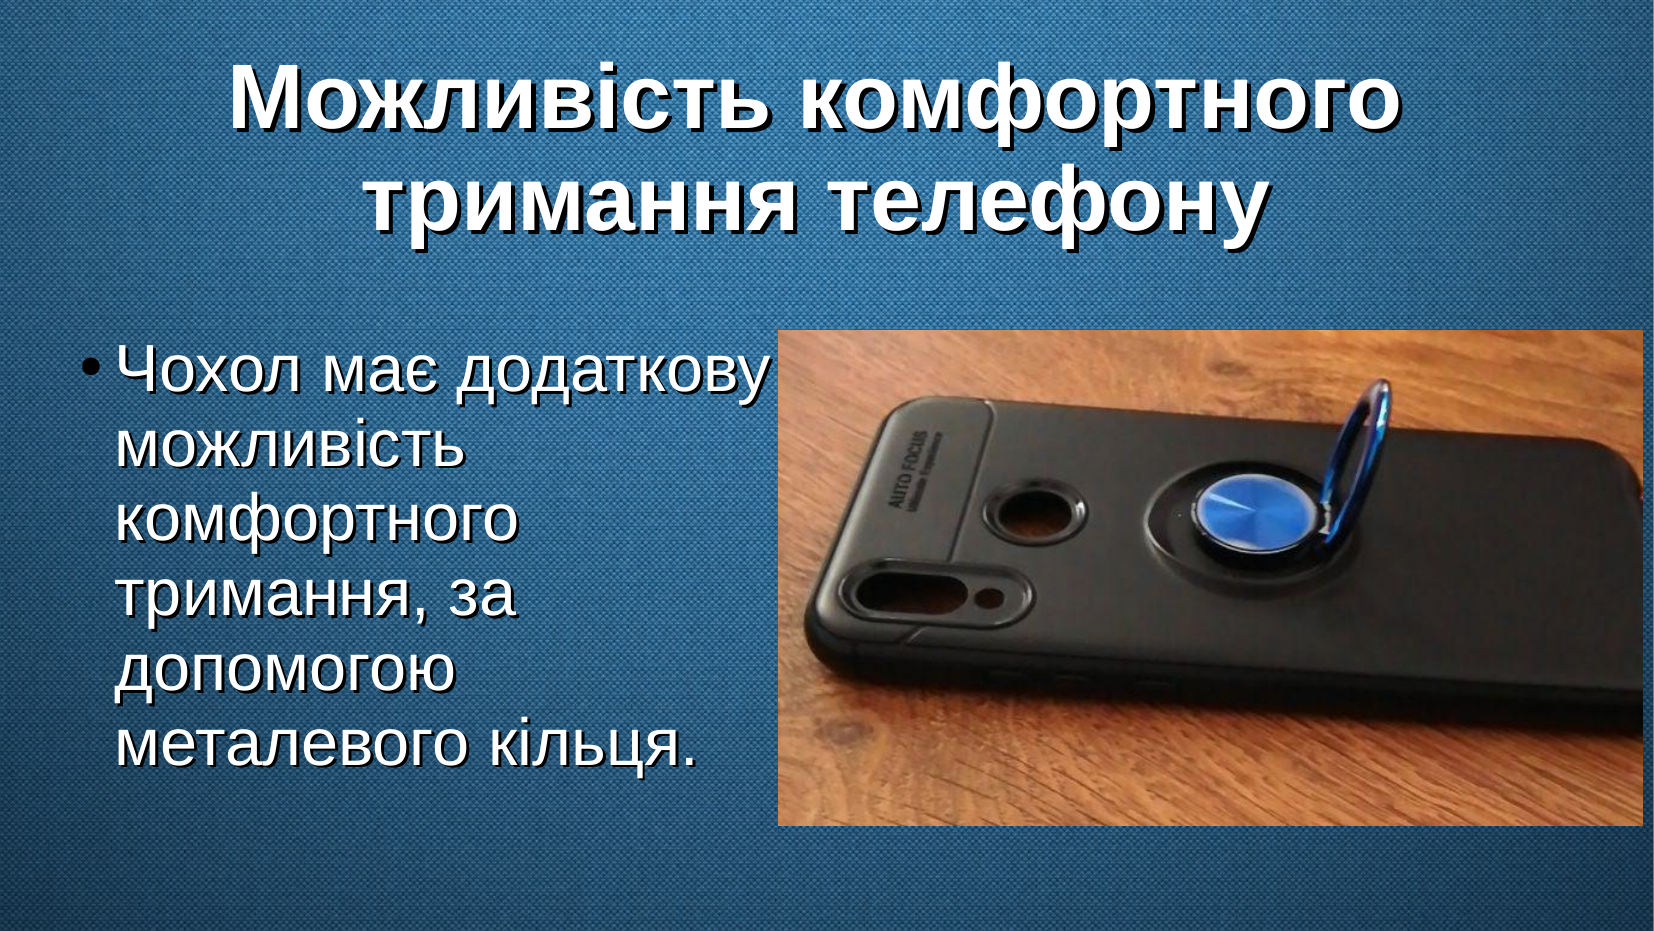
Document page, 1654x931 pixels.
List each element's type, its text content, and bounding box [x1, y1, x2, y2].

picture [0, 0, 1654, 931]
subtitle Чохол має додаткову можливість комфортного тримання, за допомогою металевого кільця. [79, 240, 781, 871]
title Можливість комфортного тримання телефону [71, 45, 1561, 251]
